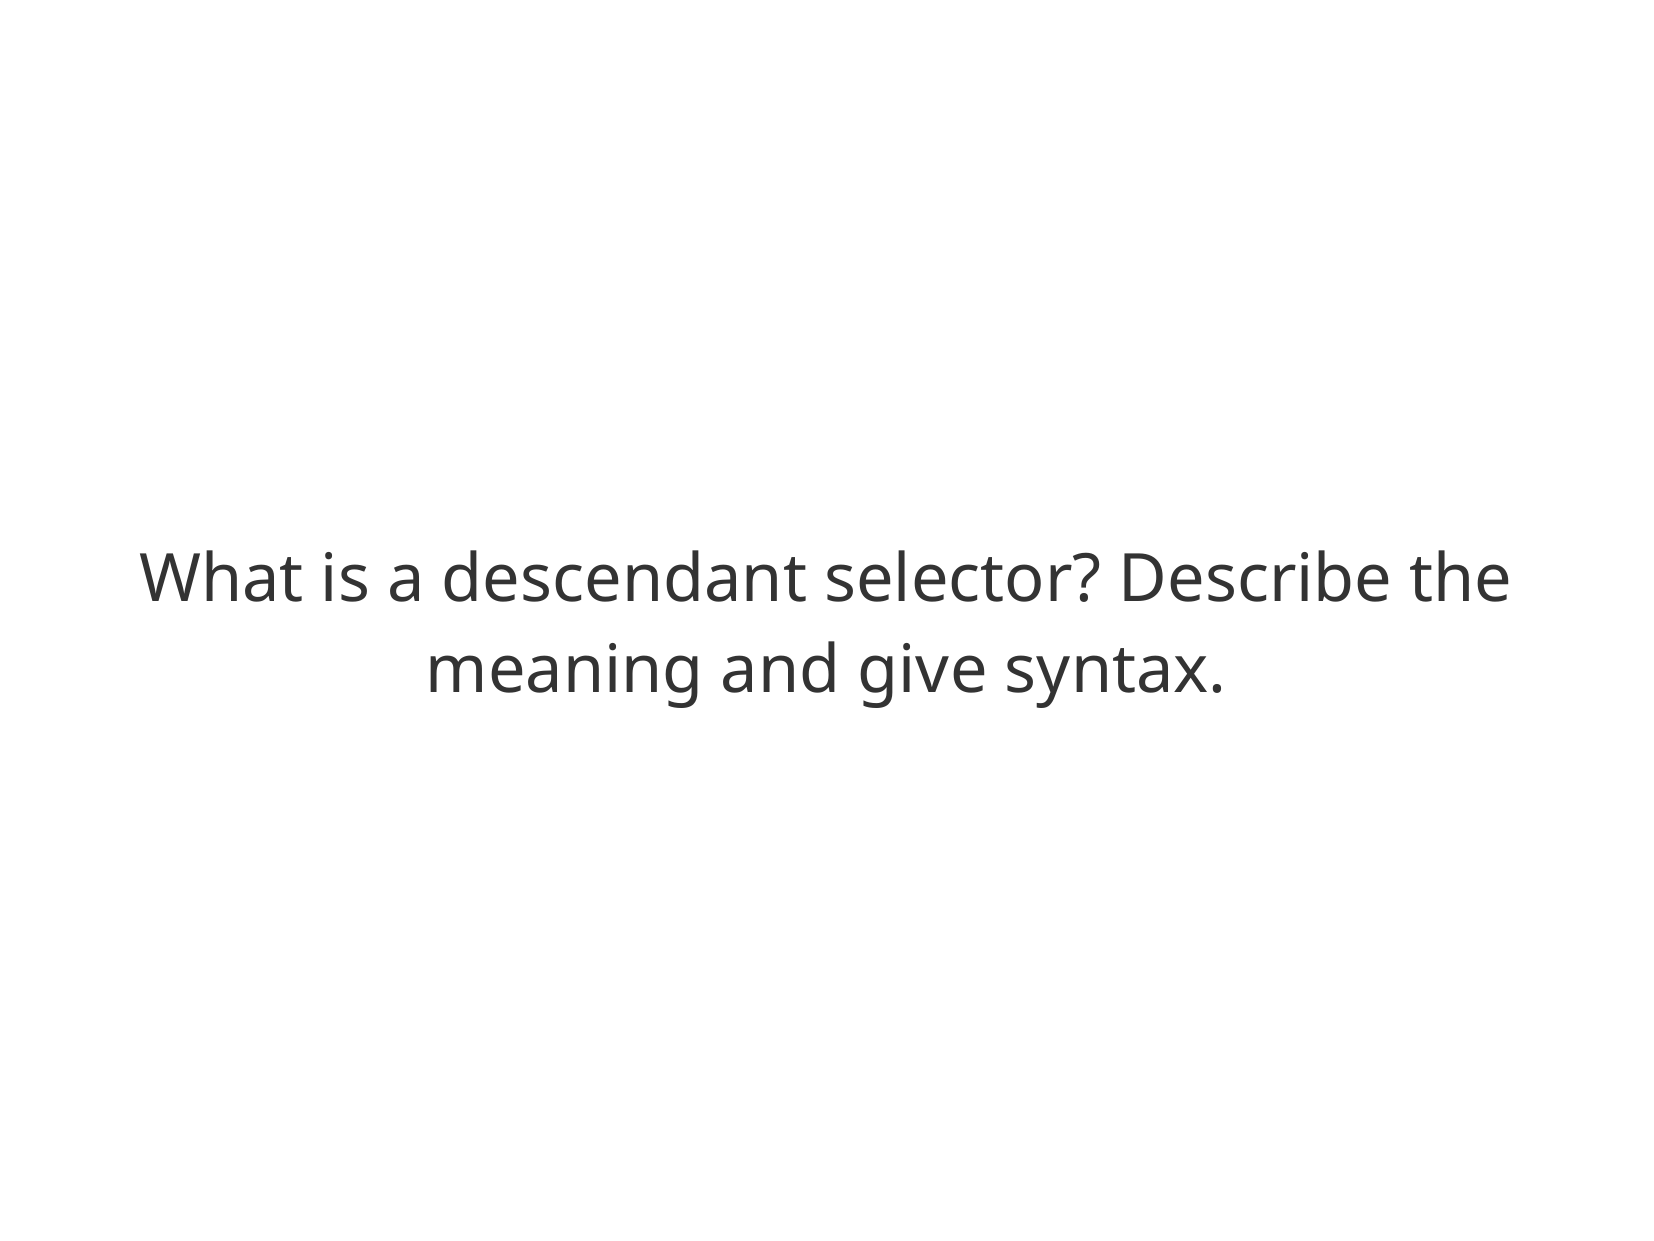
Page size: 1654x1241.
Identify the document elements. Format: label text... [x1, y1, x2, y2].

subtitle What is a descendant selector? Describe the meaning and give syntax. [82, 49, 1571, 1193]
